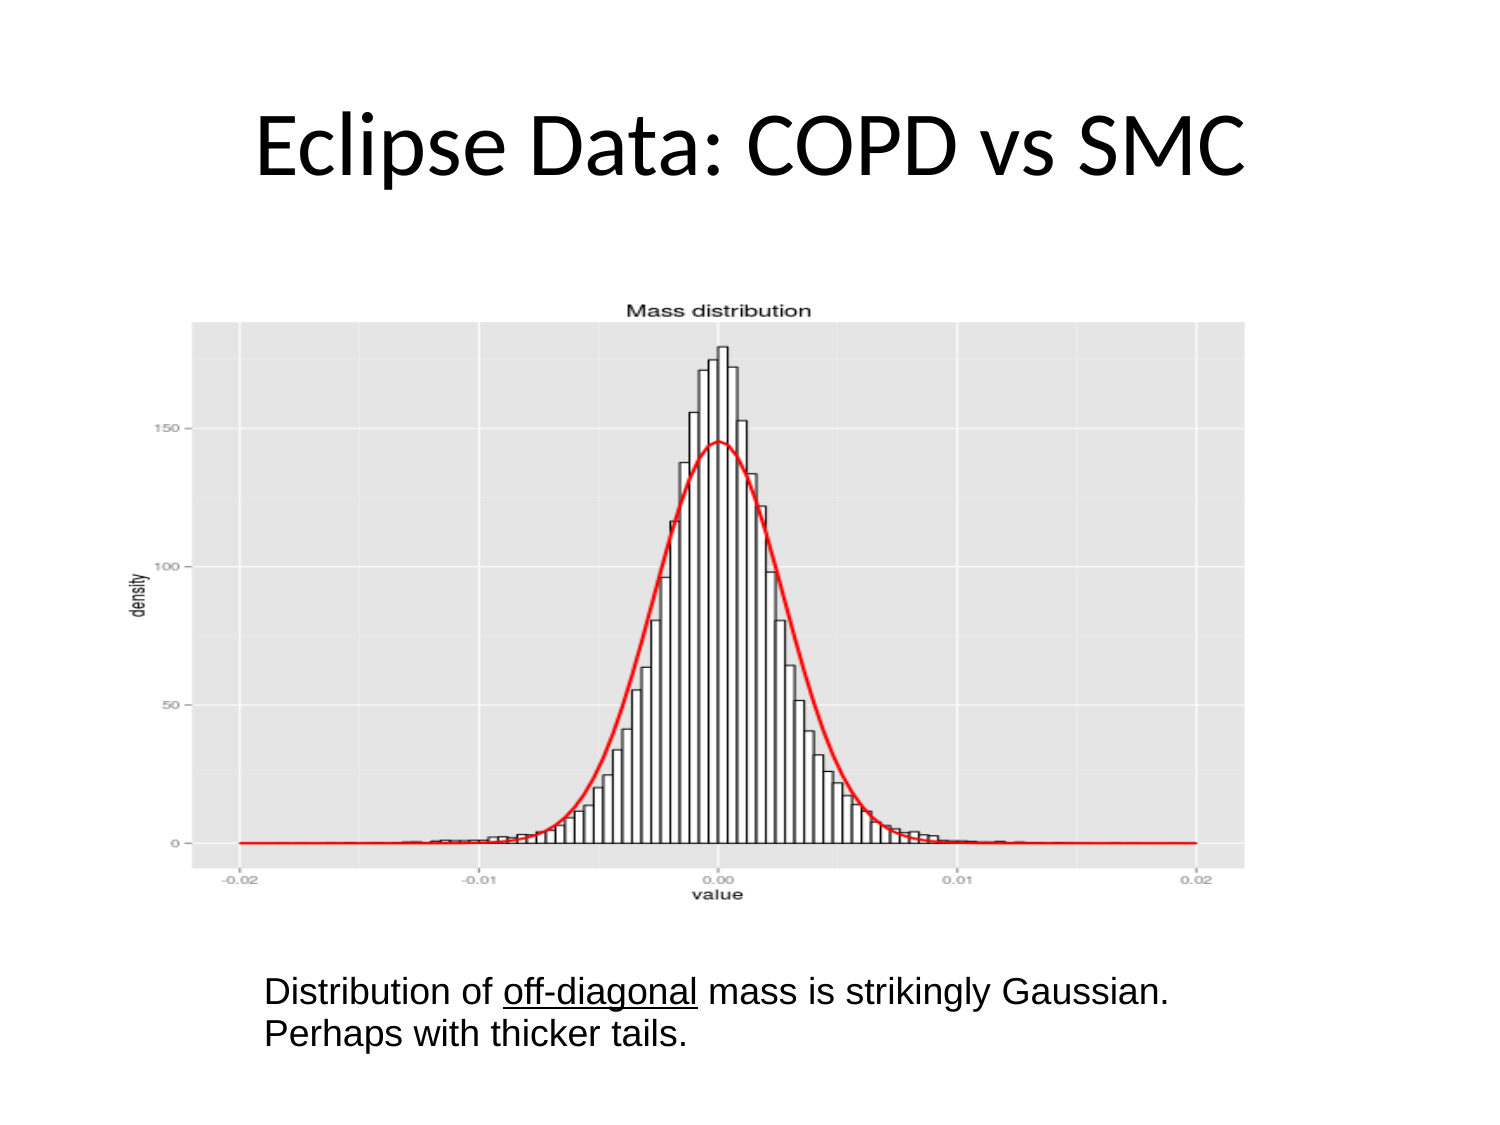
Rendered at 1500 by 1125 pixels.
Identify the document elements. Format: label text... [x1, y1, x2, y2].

picture [105, 278, 1278, 916]
text_box Distribution of off-diagonal mass is strikingly Gaussian. Perhaps with thicker tails. [249, 963, 1186, 1062]
title Eclipse Data: COPD vs SMC [76, 45, 1427, 233]
